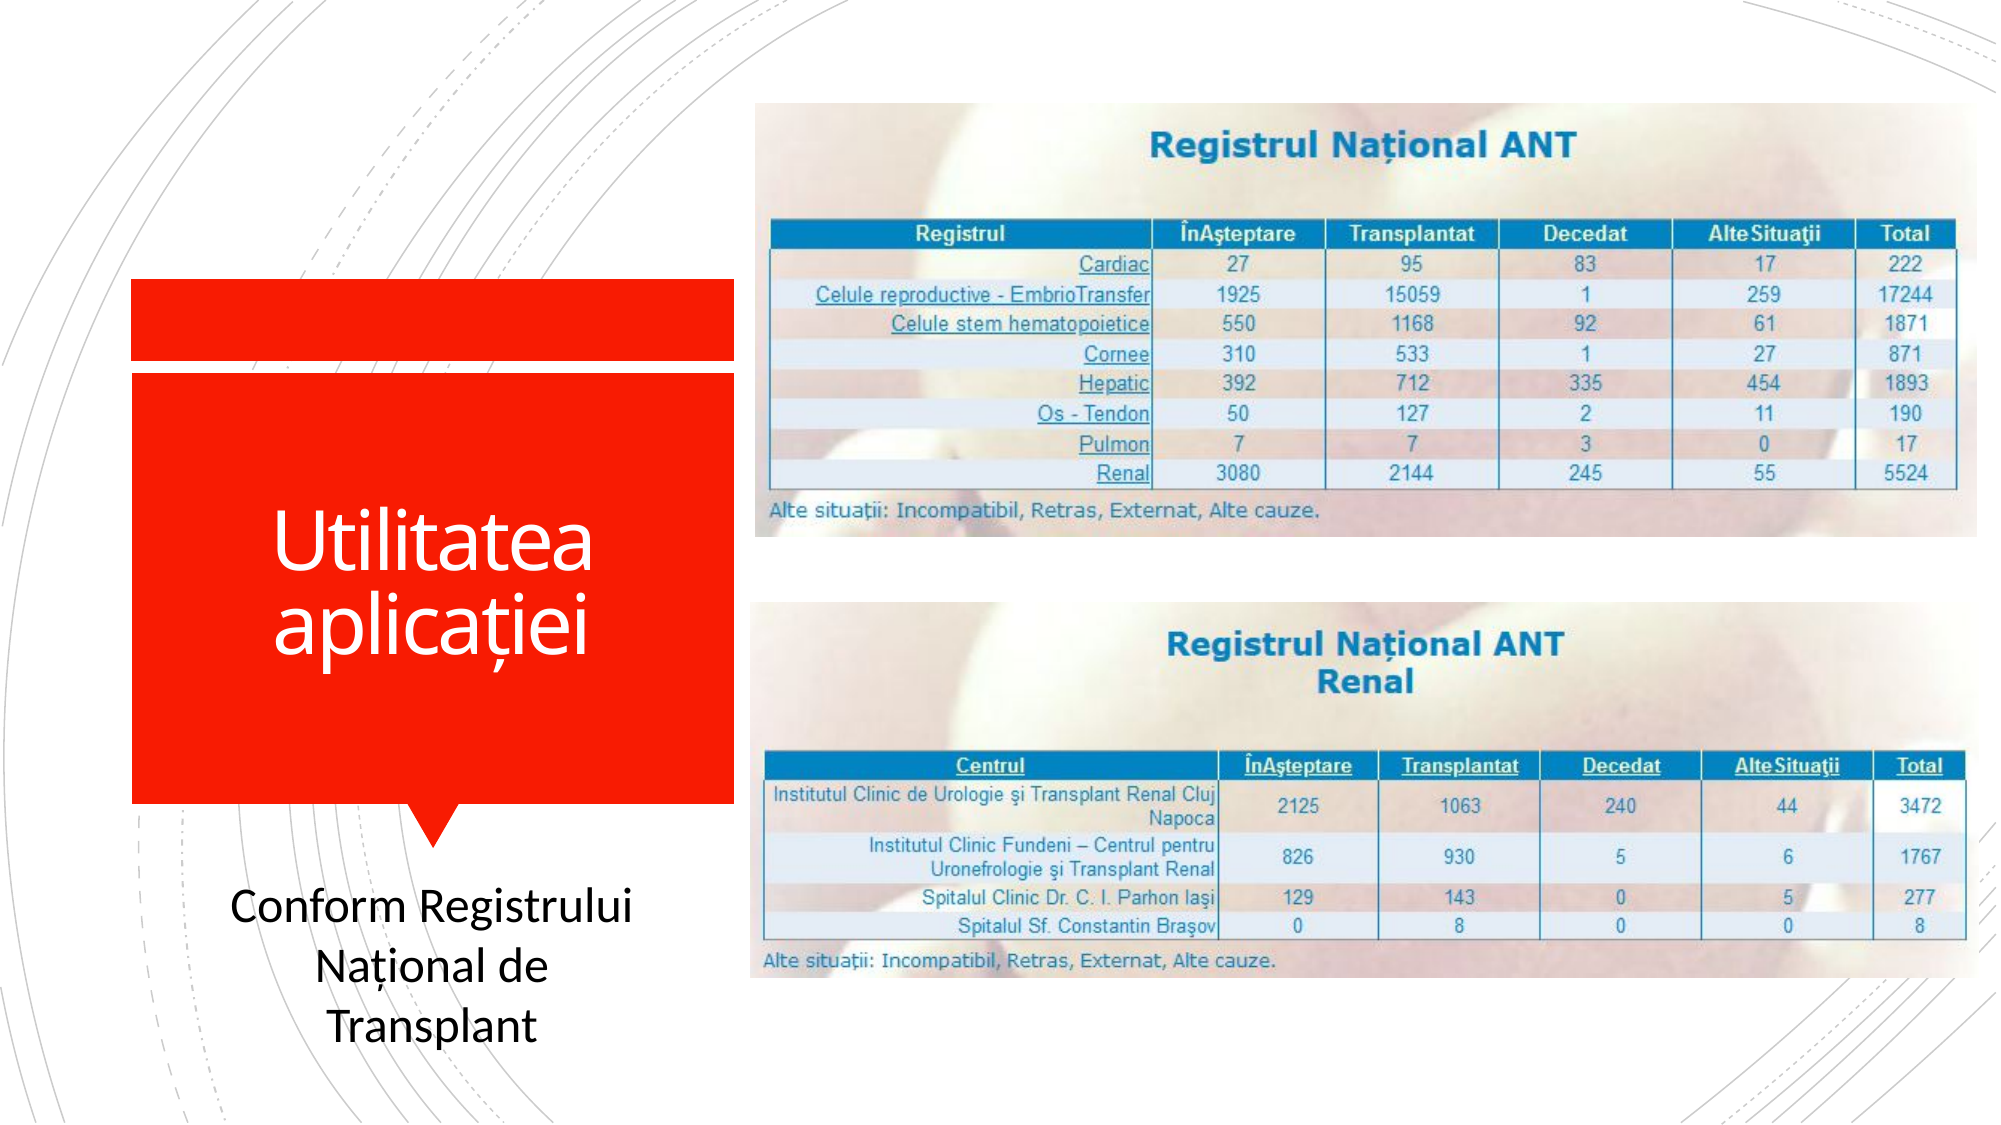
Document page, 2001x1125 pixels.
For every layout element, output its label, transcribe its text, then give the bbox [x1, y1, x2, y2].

picture [750, 603, 1979, 978]
picture [755, 103, 1977, 538]
text_box Conform Registrului Național de Transplant [204, 865, 660, 1063]
title Utilitatea aplicației [145, 385, 720, 789]
